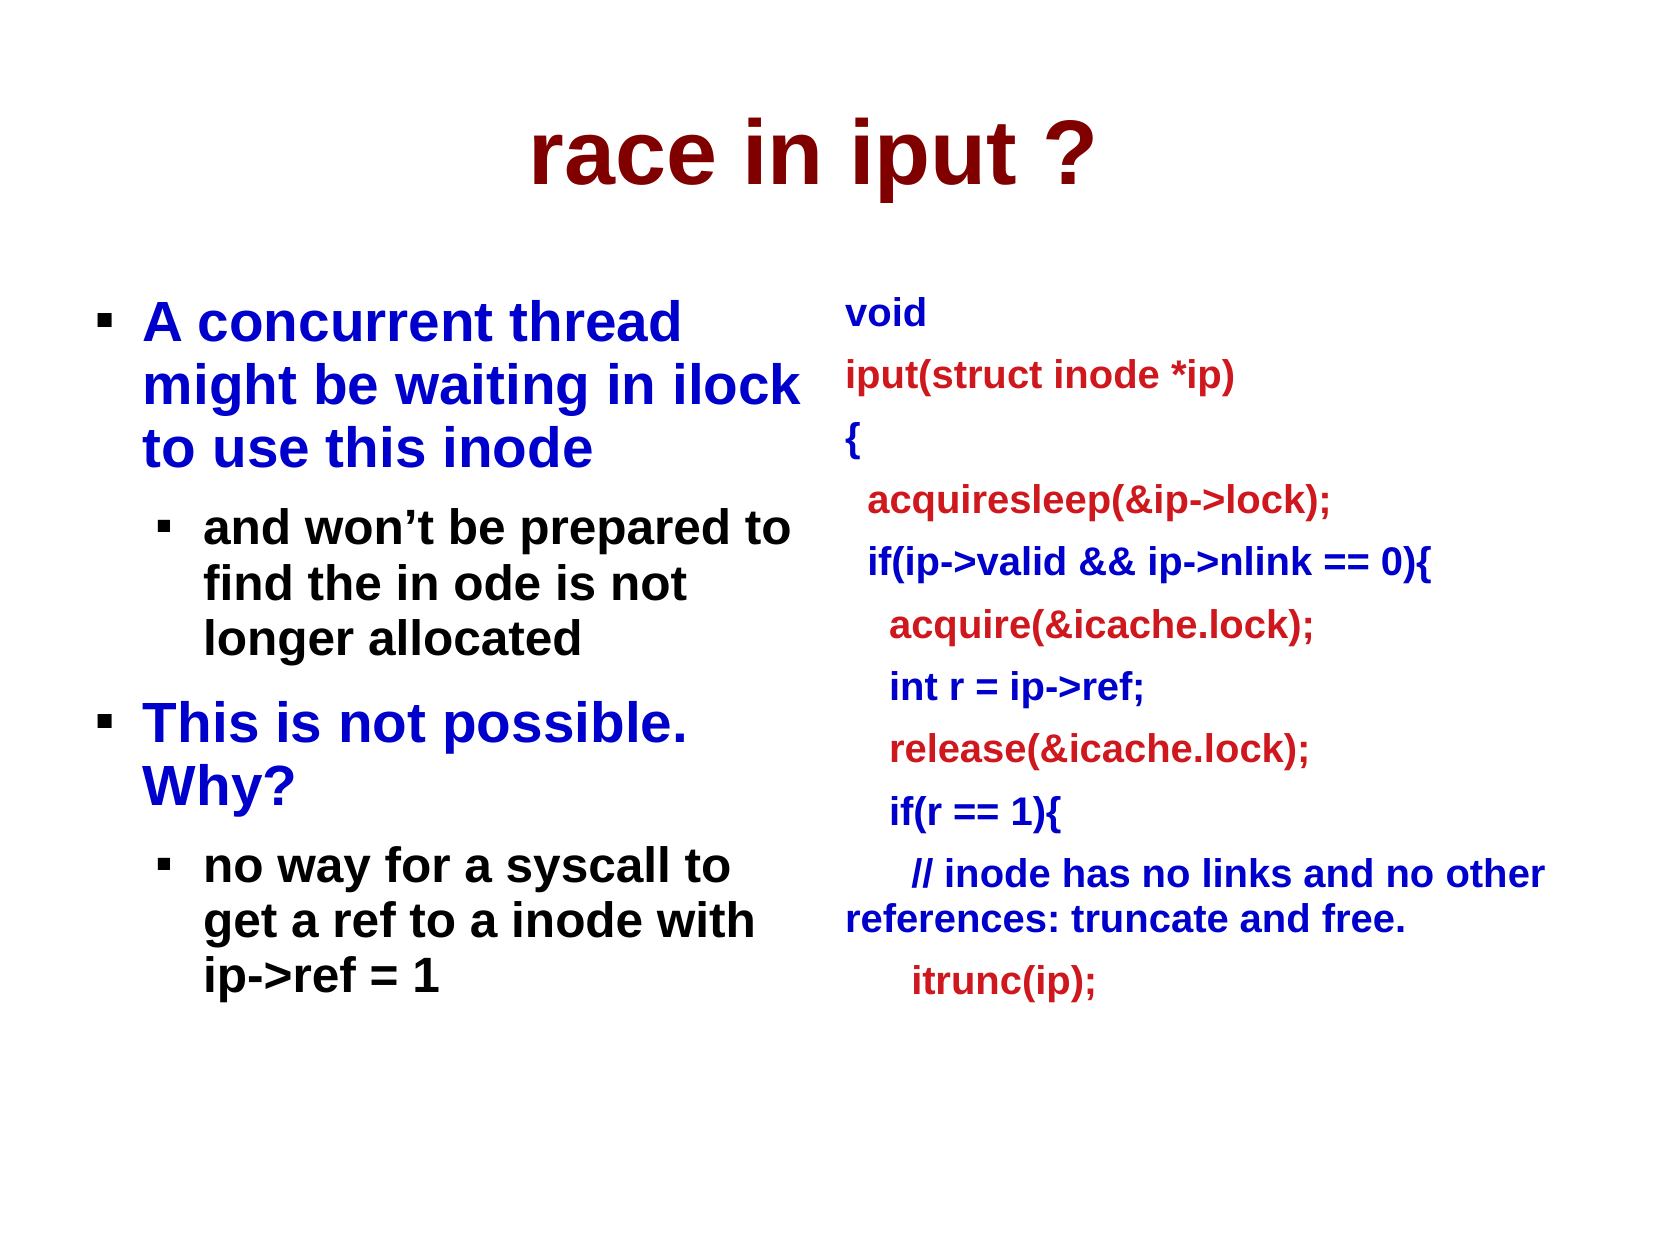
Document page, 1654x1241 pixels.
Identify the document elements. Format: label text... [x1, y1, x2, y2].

title race in iput ? [82, 49, 1571, 257]
list void iput(struct inode *ip) { acquiresleep(&ip->lock); if(ip->valid && ip->nlink == 0){ acquire(&icache.lock); int r = ip->ref; release(&icache.lock); if(r == 1){ // inode has no links and no other references: truncate and free. itrunc(ip); [845, 290, 1572, 1010]
list A concurrent thread might be waiting in ilock to use this inode and won’t be prepared to find the in ode is not longer allocated This is not possible. Why? no way for a syscall to get a ref to a inode with ip->ref = 1 [82, 290, 809, 1010]
